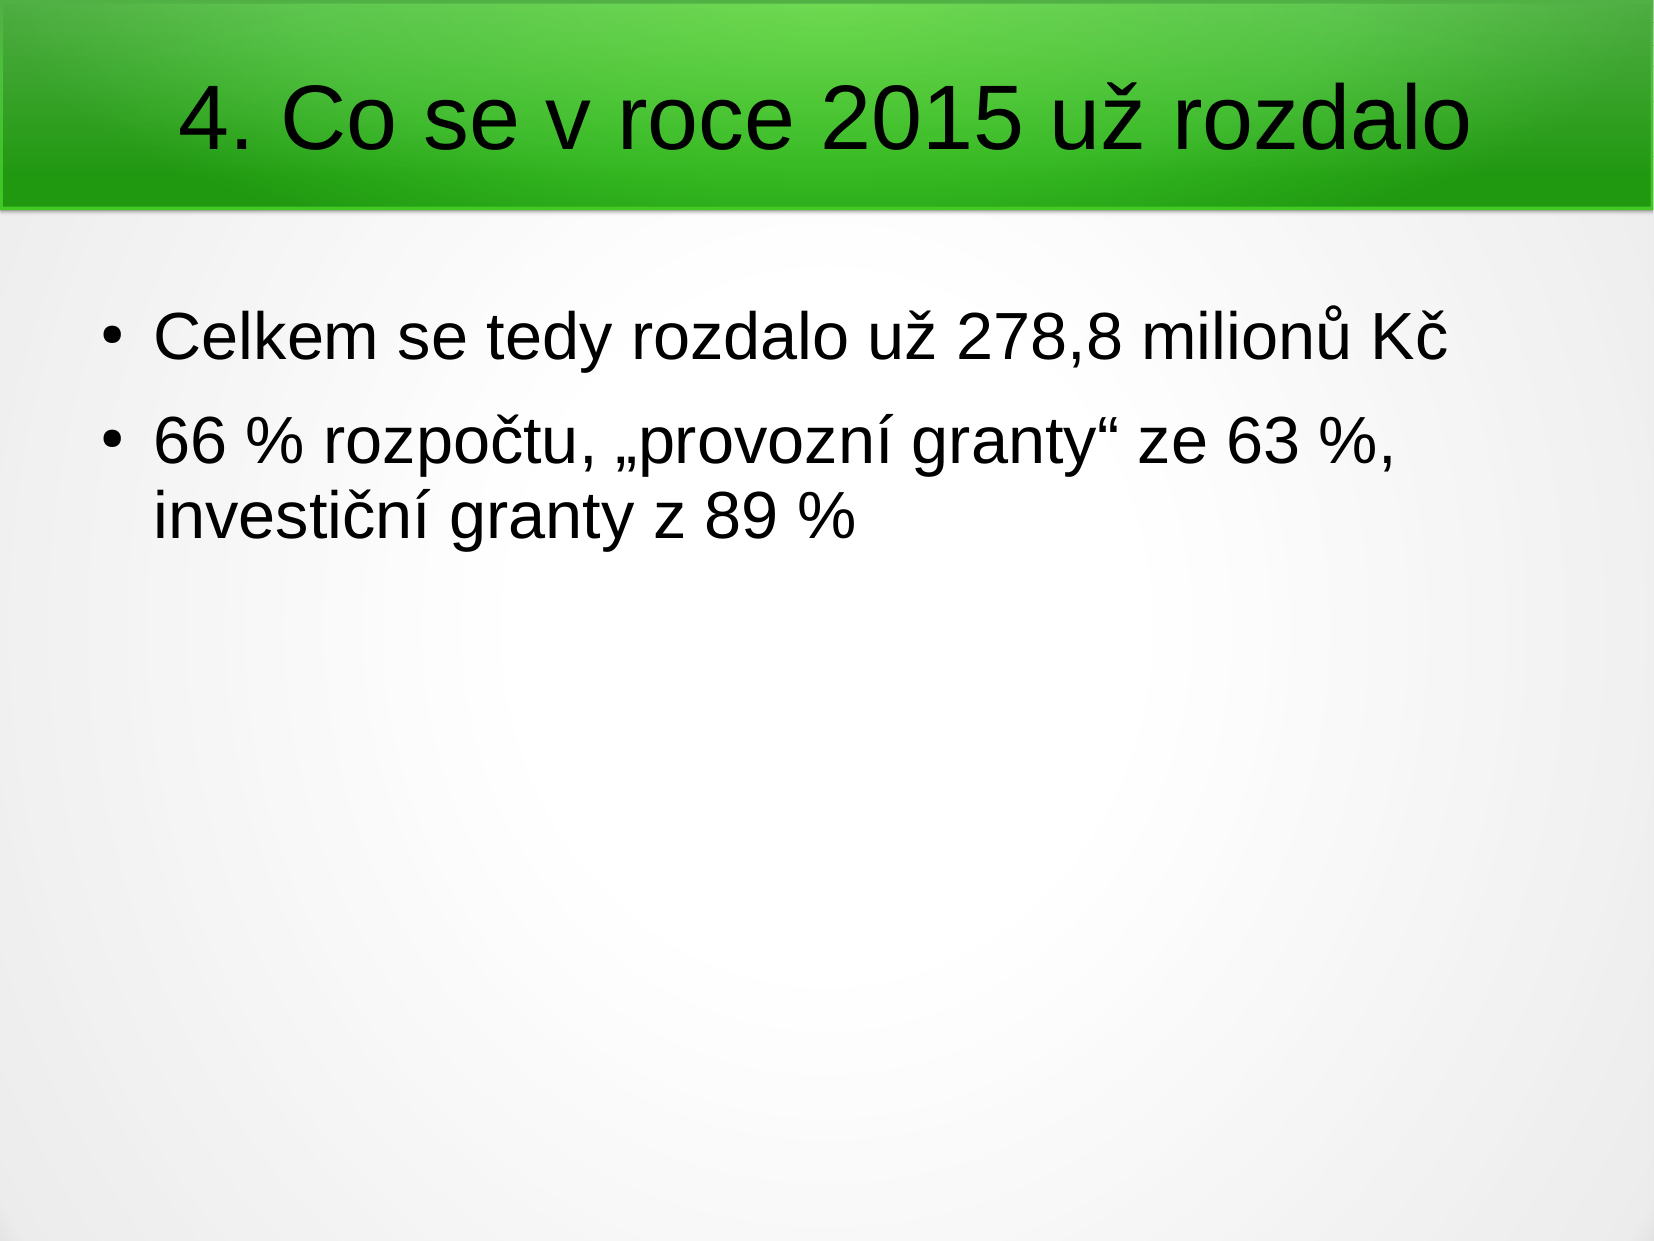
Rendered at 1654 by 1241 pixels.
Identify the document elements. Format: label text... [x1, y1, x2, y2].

list Celkem se tedy rozdalo už 278,8 milionů Kč 66 % rozpočtu, „provozní granty“ ze 63 %, investiční granty z 89 % [82, 299, 1571, 1019]
title 4. Co se v roce 2015 už rozdalo [82, 47, 1571, 189]
